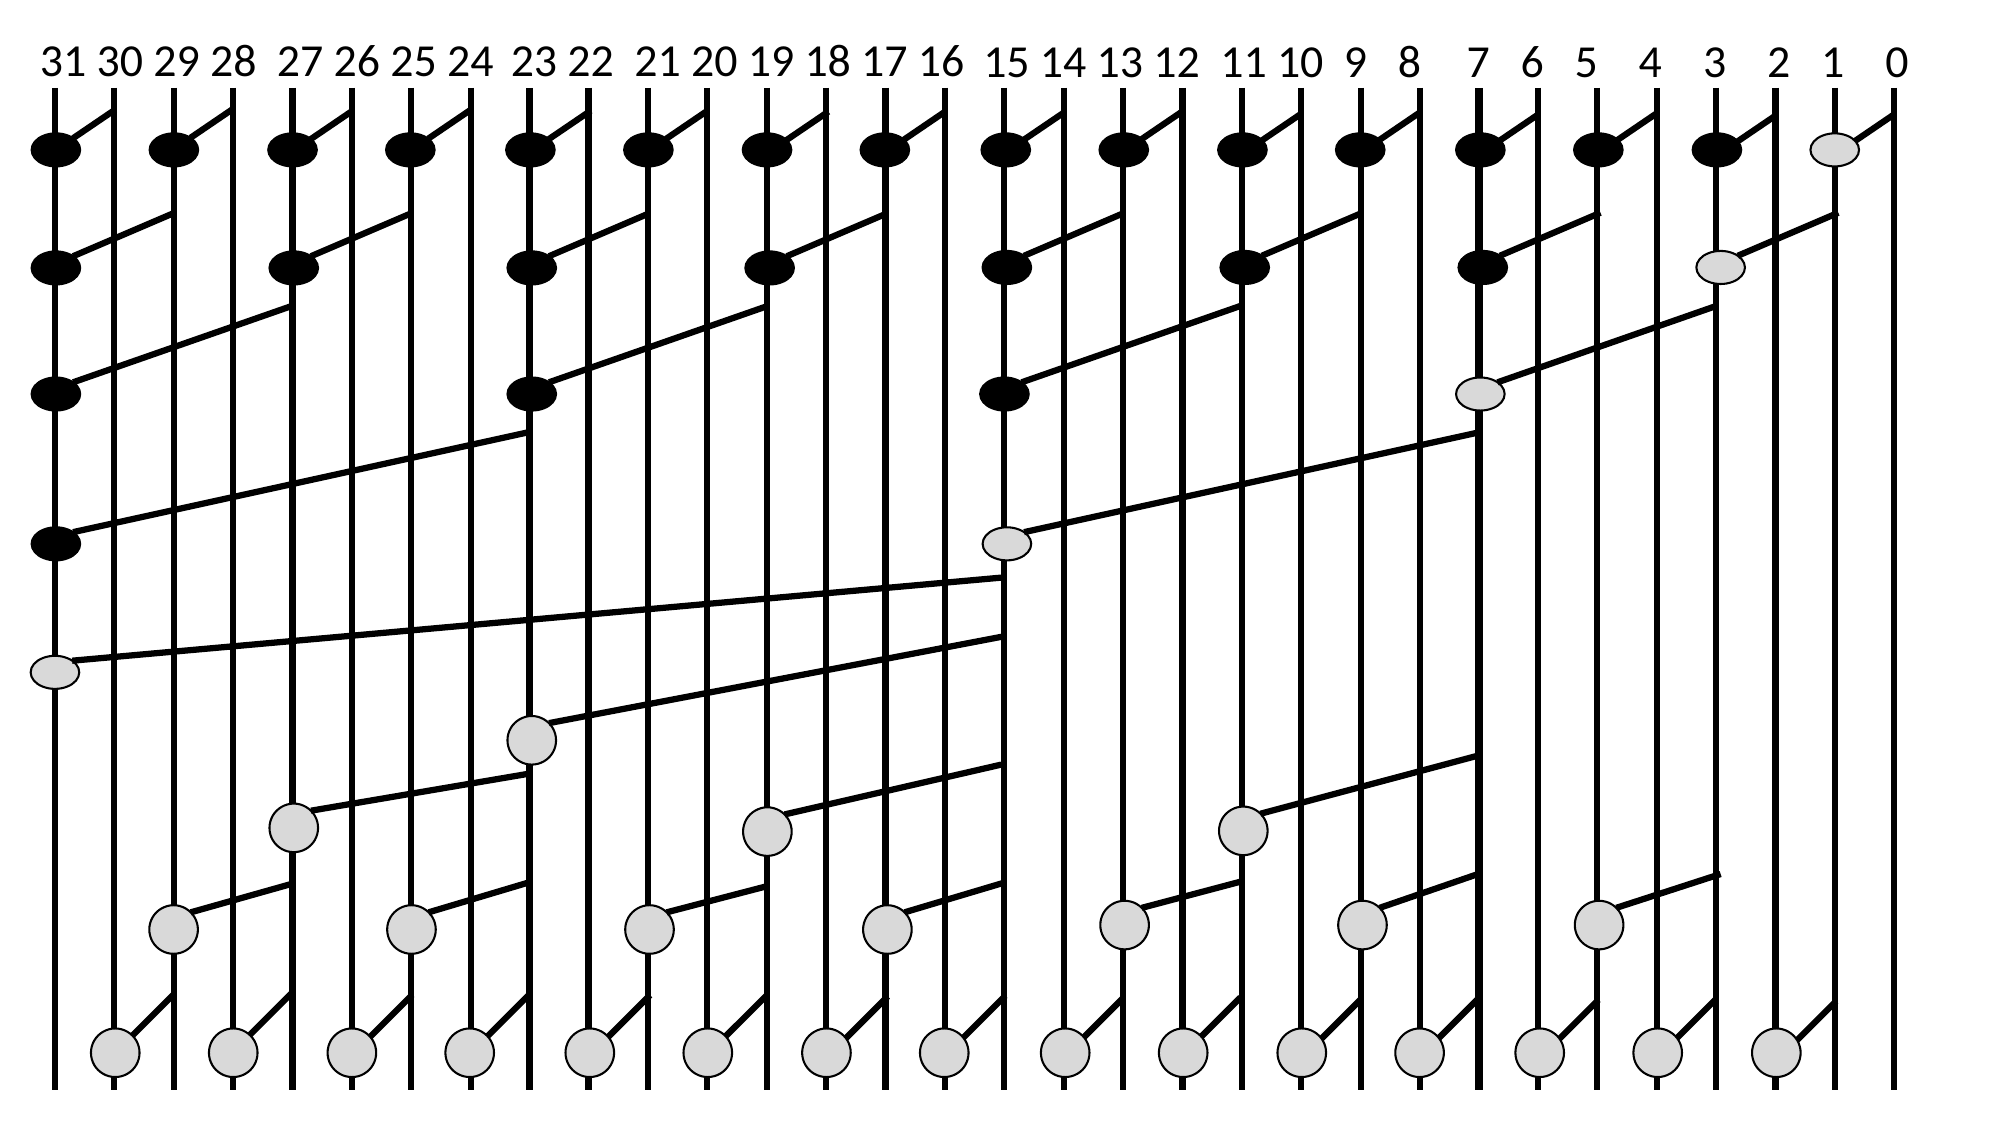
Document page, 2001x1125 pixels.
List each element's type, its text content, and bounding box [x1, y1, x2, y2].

text_box [31, 377, 81, 411]
text_box 31 30 29 28 27 26 25 24 [0, 23, 485, 93]
text_box [1395, 1028, 1444, 1078]
text_box [1338, 900, 1387, 950]
text_box [1277, 1028, 1327, 1078]
text_box 15 14 13 12 11 10 9 8 [958, 24, 1437, 95]
text_box [745, 251, 794, 285]
text_box [743, 807, 792, 856]
text_box [1218, 133, 1267, 167]
text_box 7 6 5 4 3 2 1 0 [1451, 24, 1924, 95]
text_box [507, 251, 557, 285]
text_box [327, 1028, 377, 1078]
text_box [919, 1028, 969, 1078]
text_box [1158, 1028, 1208, 1078]
text_box [1335, 133, 1385, 167]
text_box [1456, 377, 1505, 411]
text_box [1752, 1028, 1801, 1078]
text_box [149, 133, 199, 167]
text_box [1633, 1028, 1683, 1078]
text_box [268, 133, 317, 167]
text_box [506, 133, 555, 167]
text_box [149, 905, 198, 954]
text_box [1100, 900, 1149, 950]
text_box [1574, 133, 1623, 167]
text_box [863, 905, 912, 954]
text_box 23 22 21 20 19 18 17 16 [485, 23, 980, 93]
text_box [1219, 806, 1268, 856]
text_box [208, 1028, 258, 1078]
text_box [269, 251, 319, 285]
text_box [683, 1028, 733, 1078]
text_box [507, 377, 557, 411]
text_box [982, 250, 1032, 284]
text_box [1220, 250, 1270, 284]
text_box [31, 251, 81, 285]
text_box [445, 1028, 494, 1078]
text_box [982, 527, 1032, 561]
text_box [1458, 250, 1508, 284]
text_box [624, 133, 673, 167]
text_box [30, 655, 80, 689]
text_box [269, 803, 319, 853]
text_box [742, 133, 792, 167]
text_box [565, 1028, 615, 1078]
text_box [1810, 133, 1860, 167]
text_box [1574, 900, 1624, 950]
text_box [1692, 133, 1742, 167]
text_box [31, 527, 81, 561]
text_box [1040, 1028, 1090, 1078]
text_box [981, 133, 1031, 167]
text_box [1515, 1028, 1565, 1078]
text_box [1696, 250, 1745, 284]
text_box [1456, 133, 1505, 167]
text_box [1099, 133, 1149, 167]
text_box [90, 1028, 140, 1078]
text_box [387, 905, 436, 954]
text_box [980, 377, 1029, 411]
text_box [625, 905, 674, 954]
text_box [507, 715, 557, 765]
text_box [802, 1028, 851, 1078]
text_box [860, 133, 910, 167]
text_box [31, 133, 81, 167]
text_box [386, 133, 435, 167]
